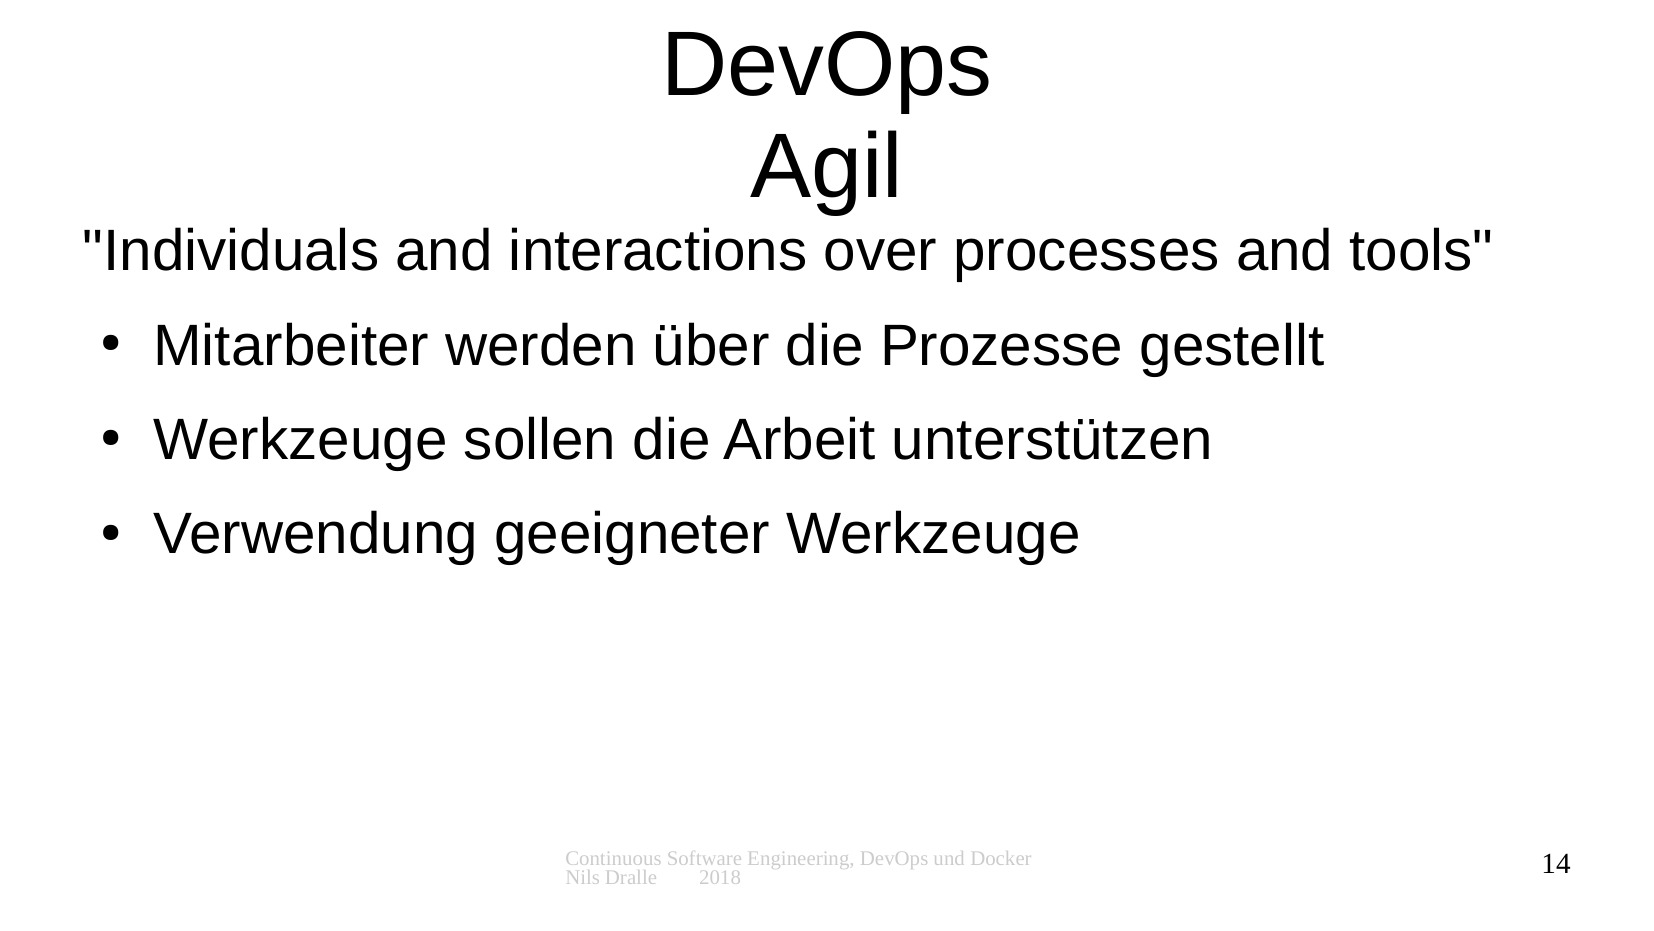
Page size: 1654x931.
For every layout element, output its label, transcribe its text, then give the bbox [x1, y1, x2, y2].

list "Individuals and interactions over processes and tools" Mitarbeiter werden über die Prozesse gestellt Werkzeuge sollen die Arbeit unterstützen Verwendung geeigneter Werkzeuge [82, 217, 1571, 758]
title DevOps Agil [82, 12, 1571, 217]
